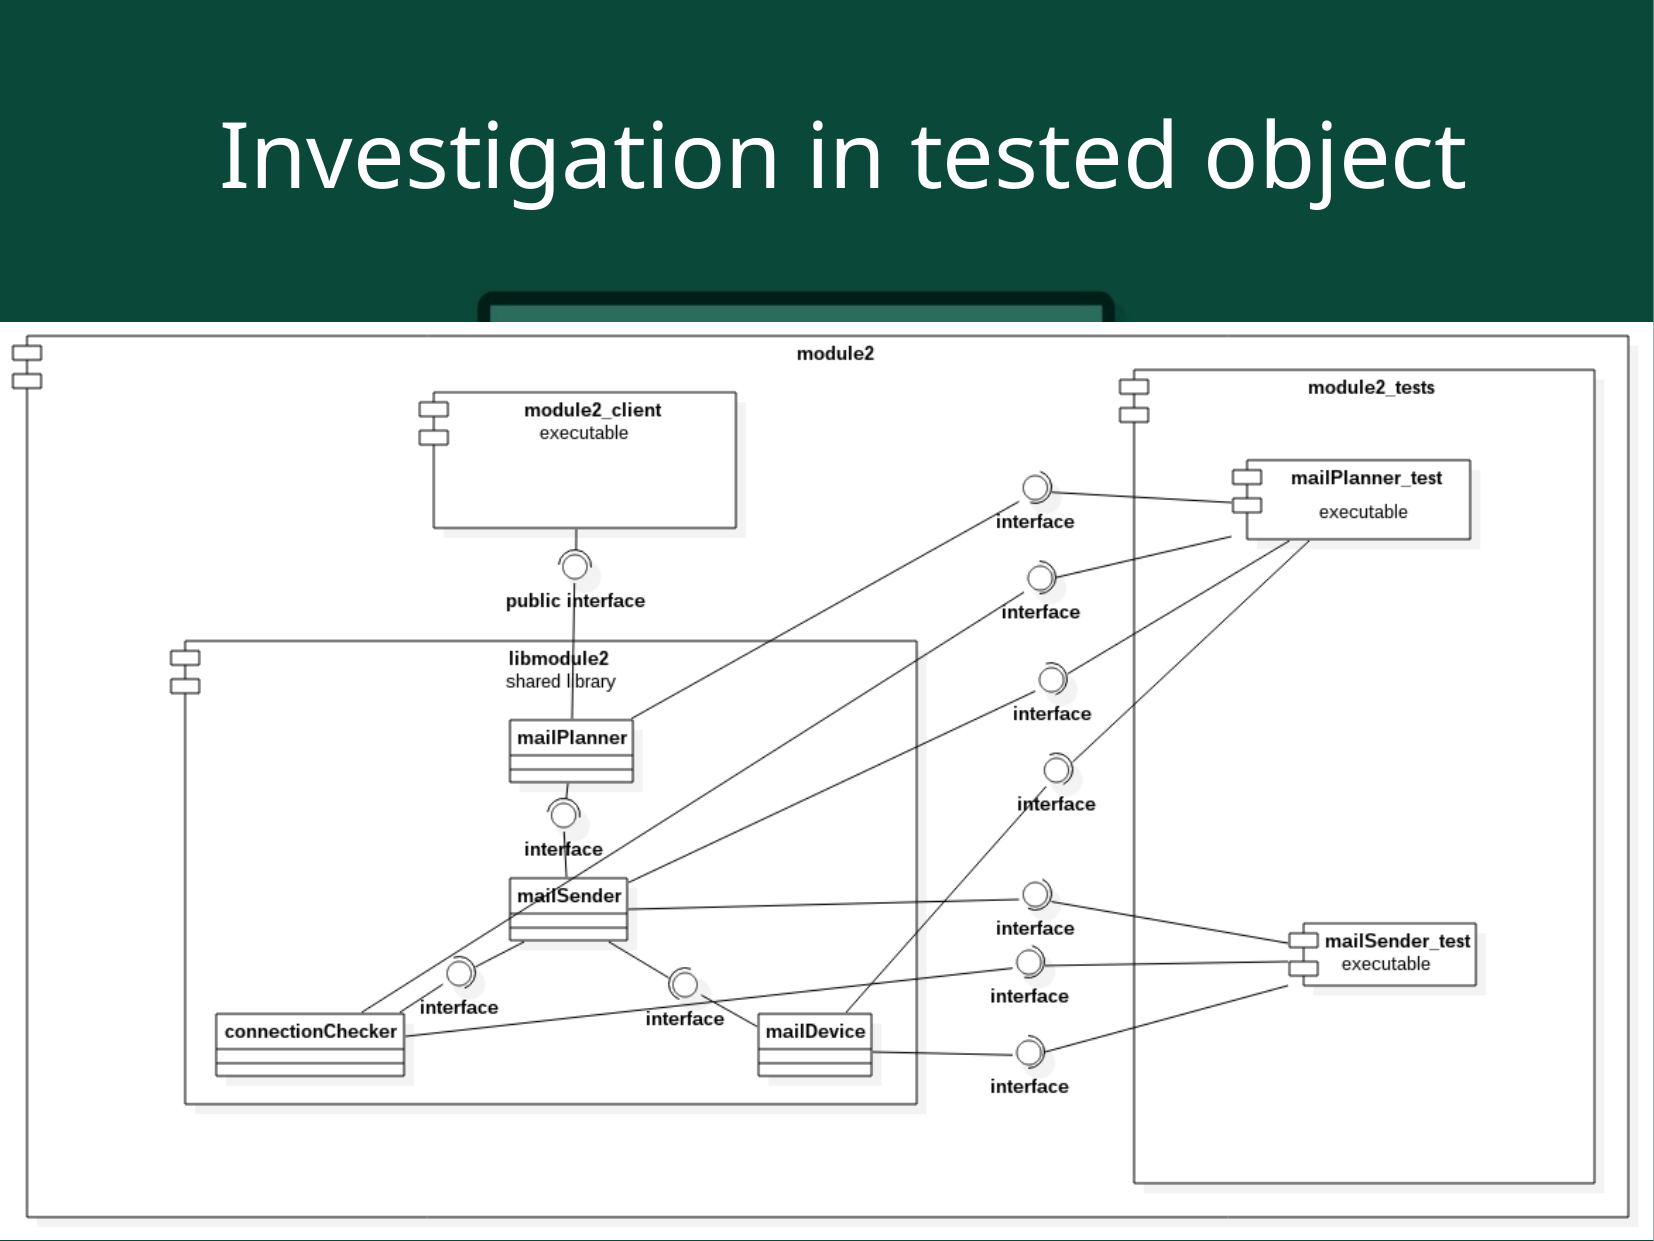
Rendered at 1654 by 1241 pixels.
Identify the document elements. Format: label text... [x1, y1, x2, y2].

picture [0, 0, 1654, 1241]
title Investigation in tested object [82, 49, 1571, 257]
